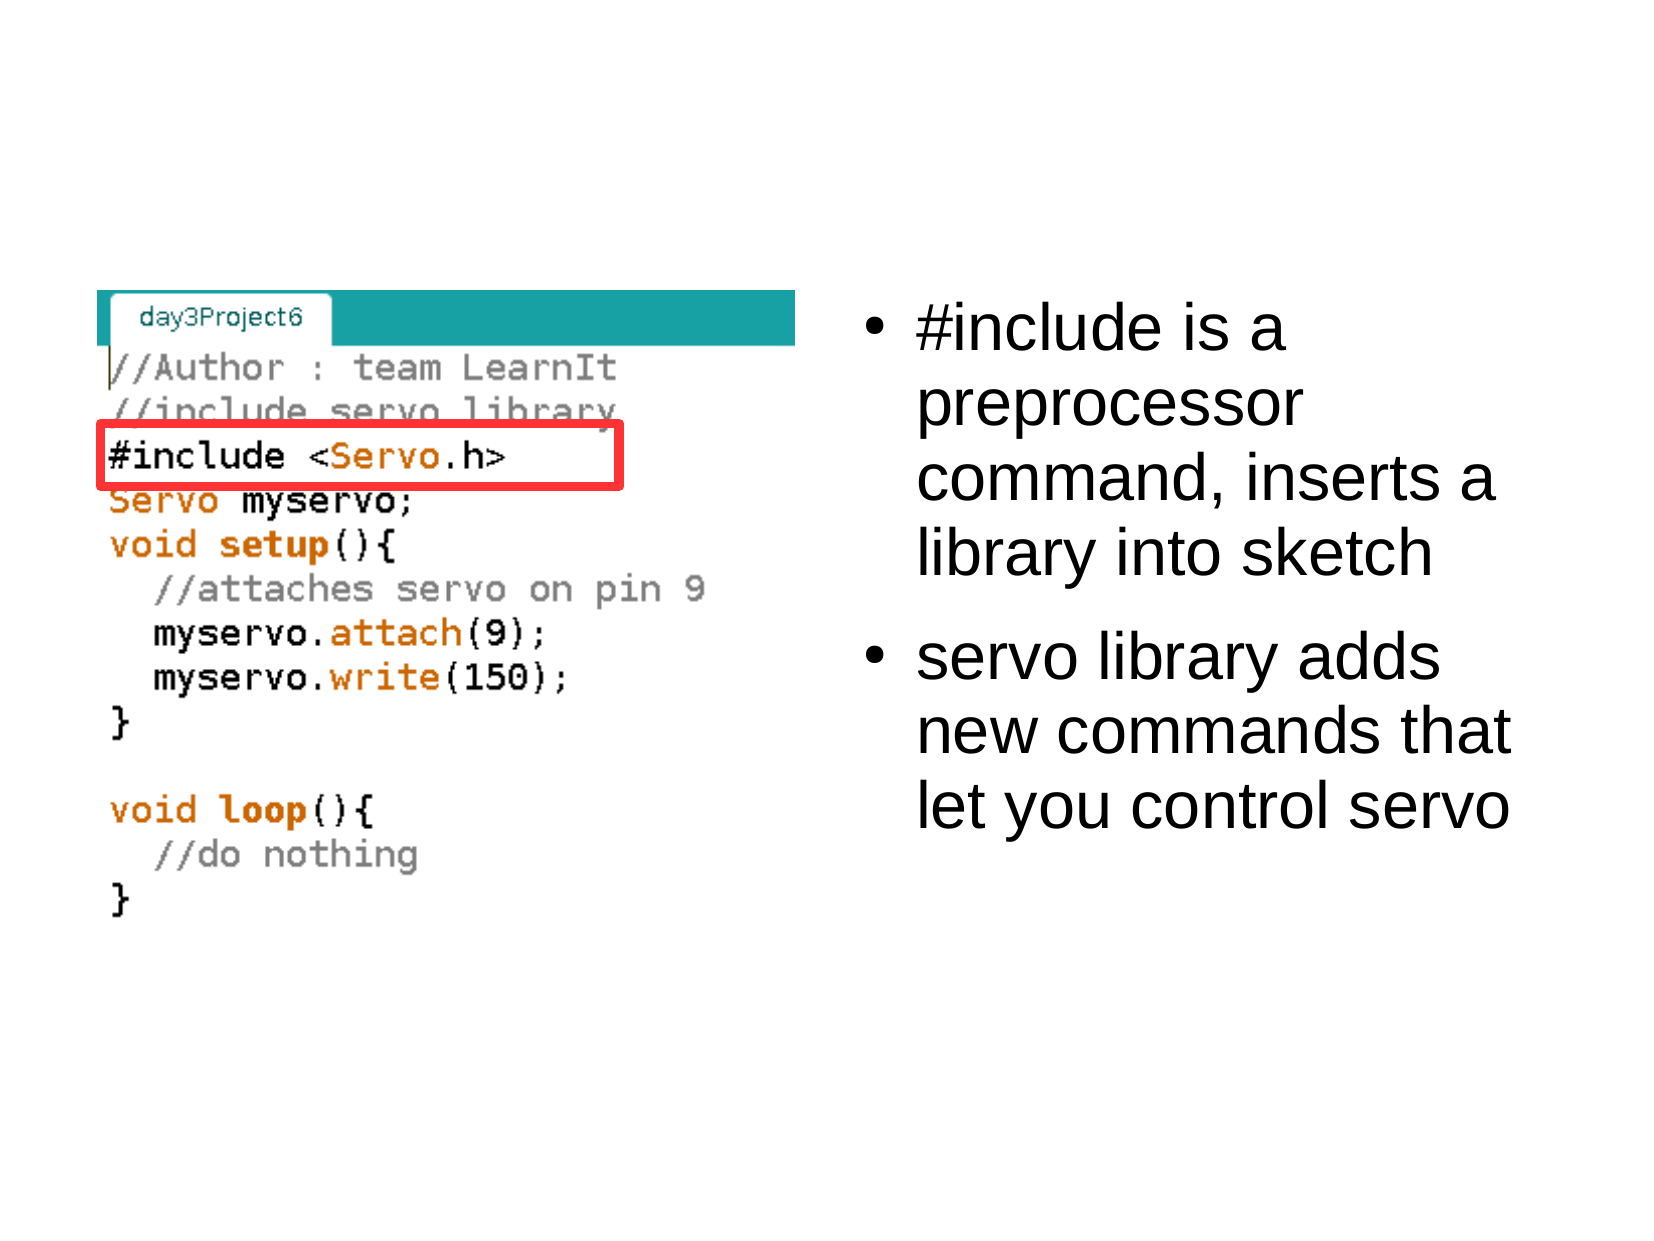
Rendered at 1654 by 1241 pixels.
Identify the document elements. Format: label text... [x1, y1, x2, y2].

list #include is a preprocessor command, inserts a library into sketch servo library adds new commands that let you control servo [845, 290, 1572, 1010]
picture [97, 290, 795, 1010]
picture [105, 428, 614, 482]
